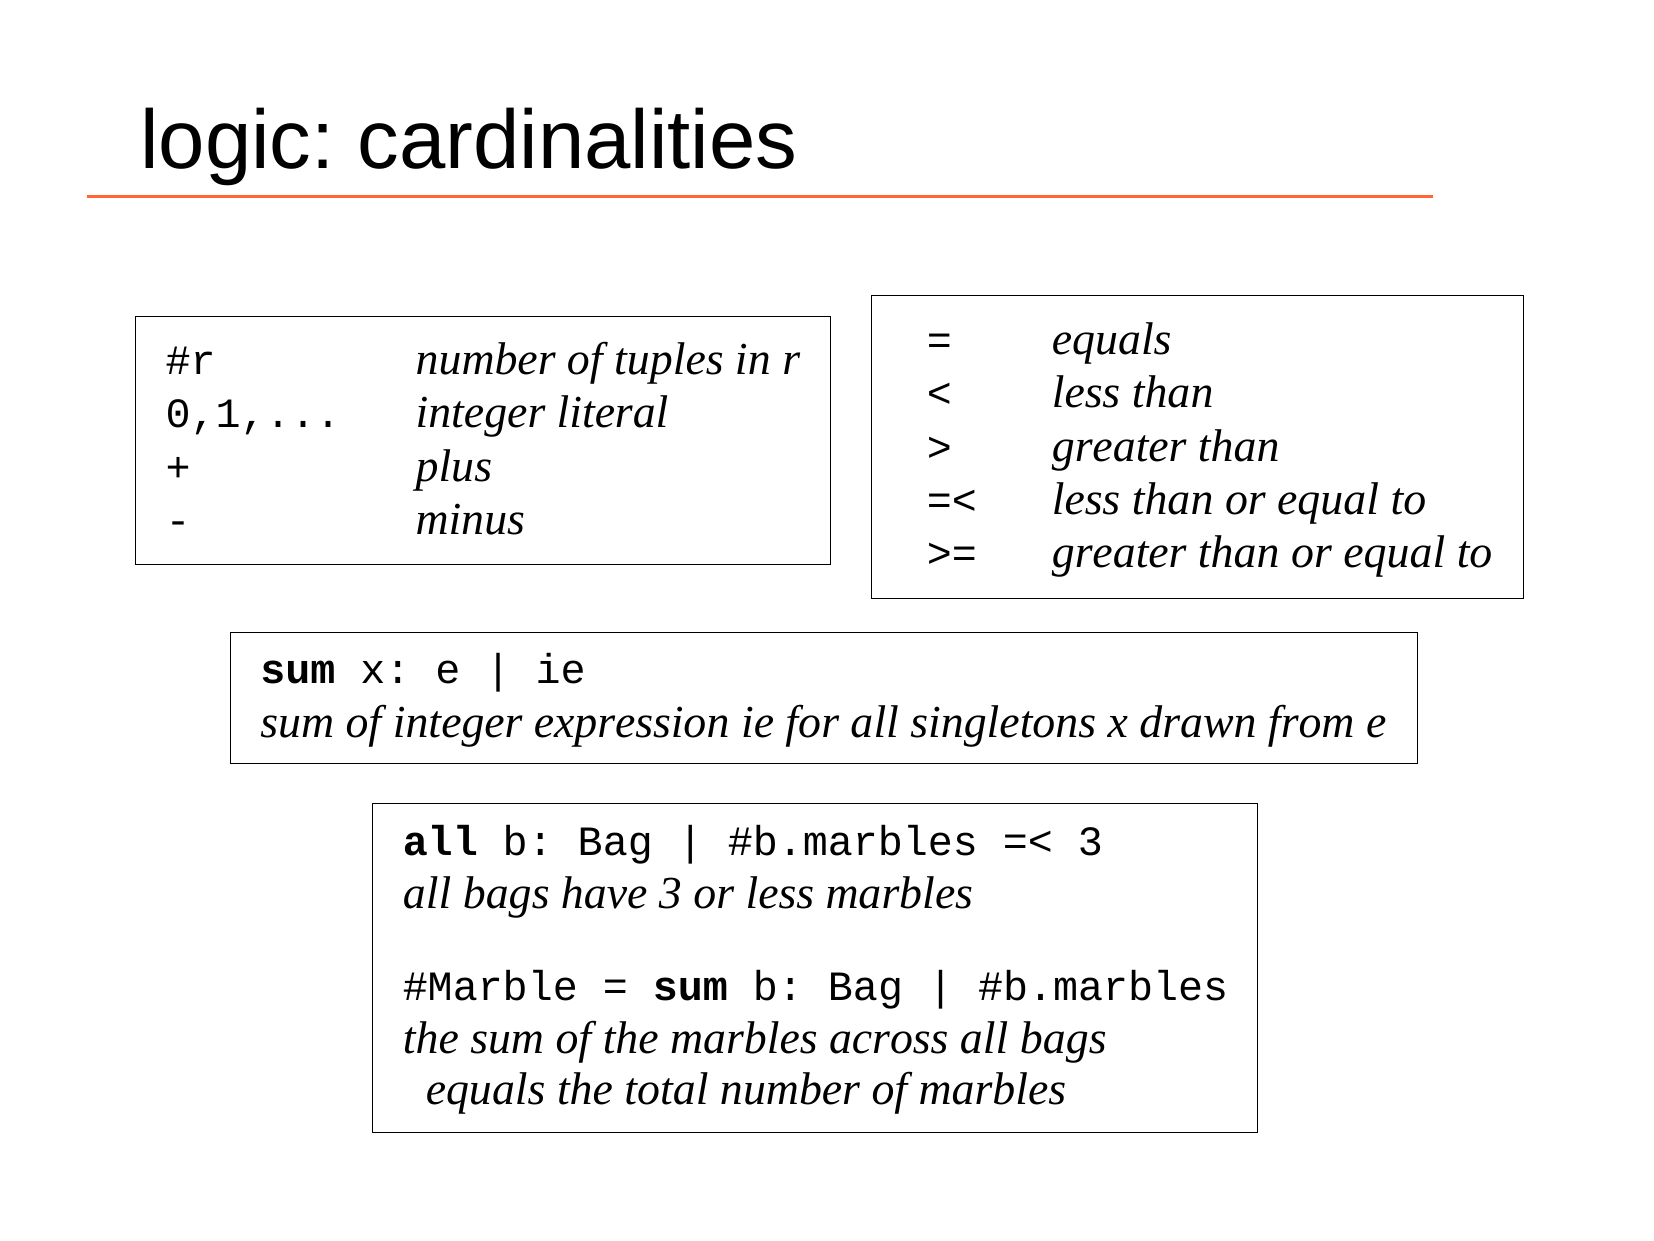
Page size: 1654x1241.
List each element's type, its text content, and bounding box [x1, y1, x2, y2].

text_box sum x: e | ie sum of integer expression ie for all singletons x drawn from e [230, 632, 1418, 764]
text_box #r number of tuples in r 0,1,... integer literal + plus - minus [135, 316, 831, 565]
text_box all b: Bag | #b.marbles =< 3 all bags have 3 or less marbles #Marble = sum b: Bag | #b.marbles the sum of the marbles across all bags equals the total number of marbles [372, 803, 1257, 1133]
text_box = equals < less than > greater than =< less than or equal to >= greater than or equal to [871, 295, 1524, 599]
title logic: cardinalities [140, 86, 1603, 192]
